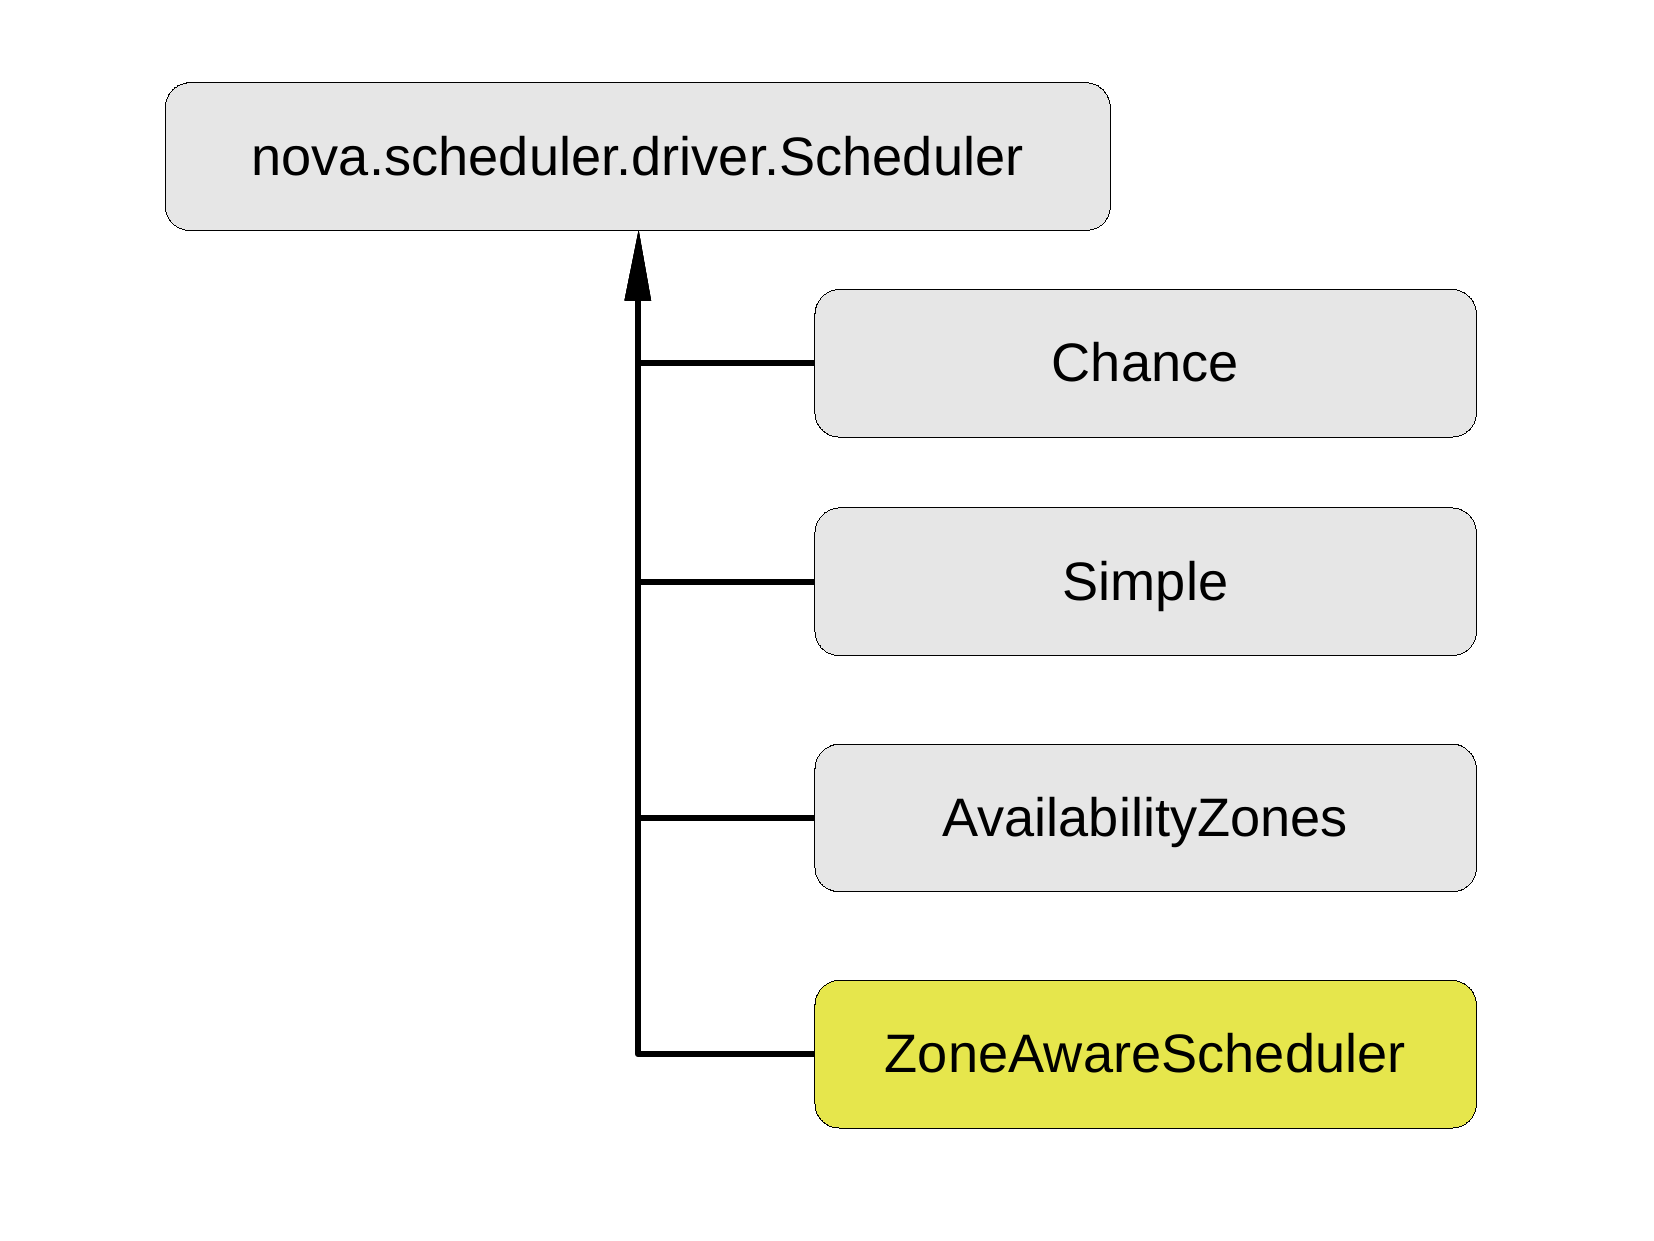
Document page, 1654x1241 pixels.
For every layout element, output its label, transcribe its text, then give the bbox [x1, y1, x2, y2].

text_box nova.scheduler.driver.Scheduler [165, 82, 1111, 231]
text_box ZoneAwareScheduler [814, 980, 1477, 1129]
text_box AvailabilityZones [814, 744, 1477, 892]
text_box Simple [814, 507, 1477, 656]
text_box Chance [814, 289, 1477, 438]
